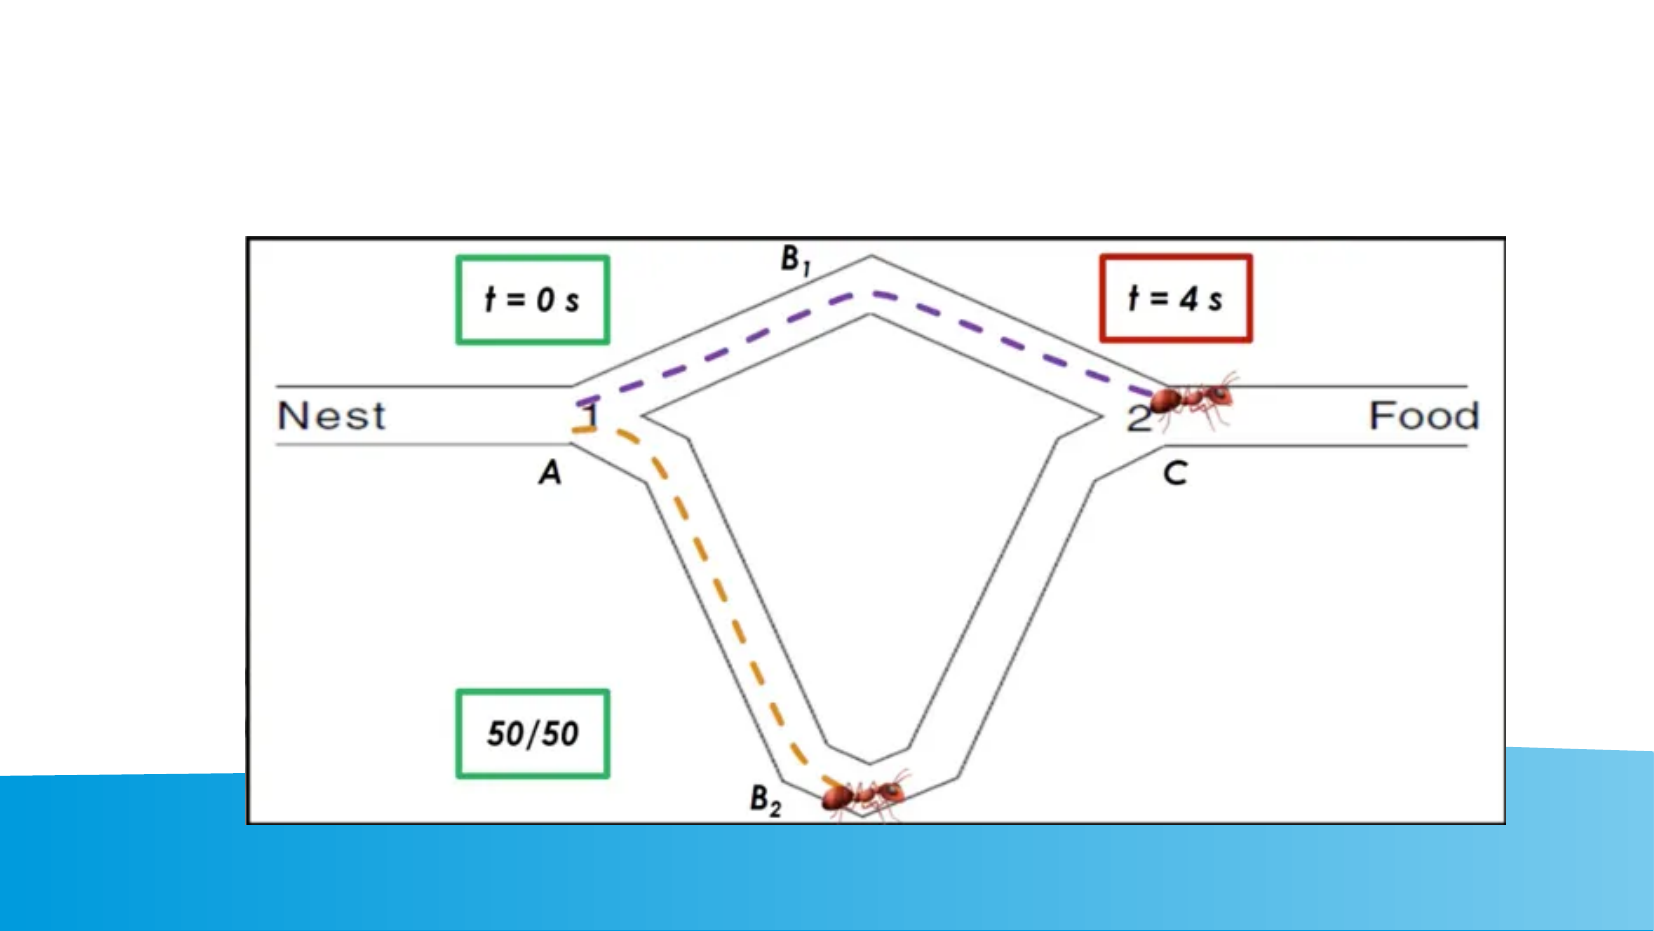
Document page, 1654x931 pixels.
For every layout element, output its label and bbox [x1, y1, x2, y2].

picture [245, 236, 1506, 825]
